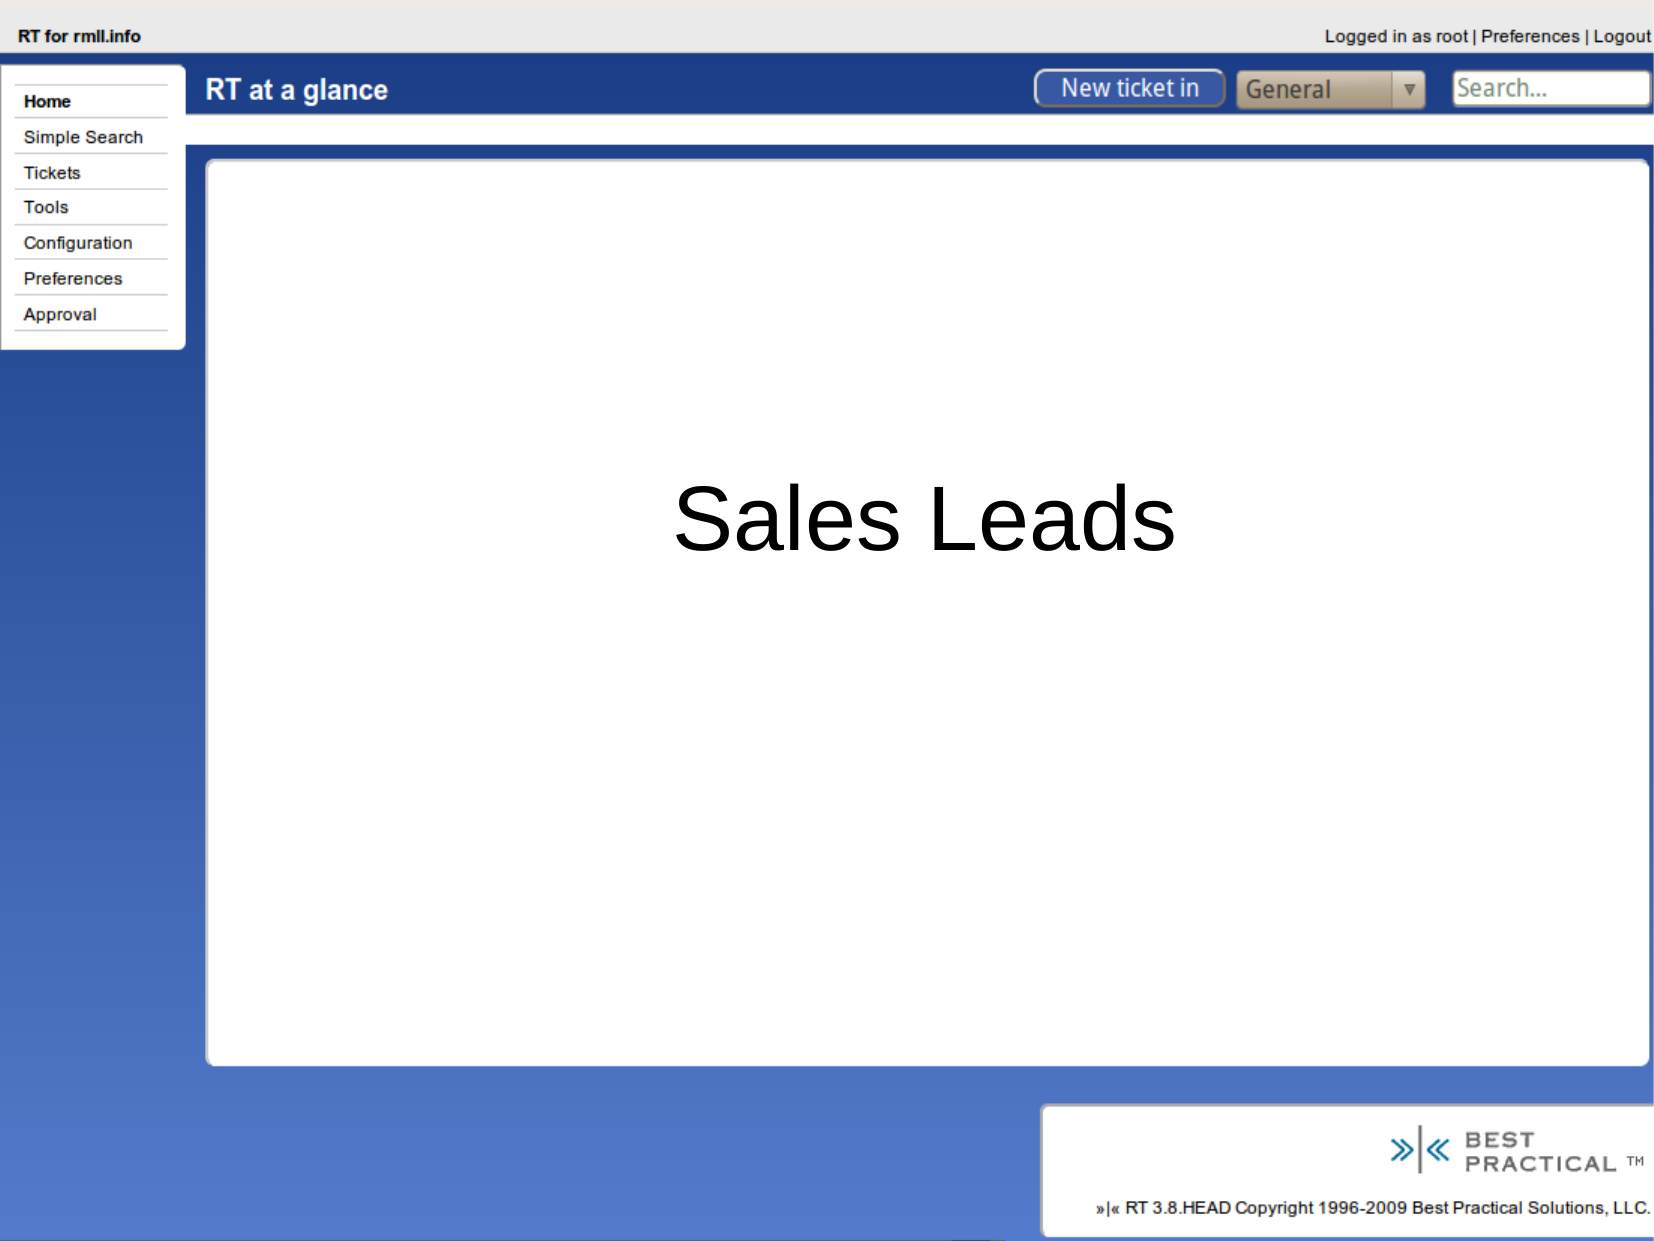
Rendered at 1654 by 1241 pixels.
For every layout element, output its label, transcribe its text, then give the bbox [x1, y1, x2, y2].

title Sales Leads [280, 428, 1571, 609]
picture [468, 0, 1654, 1241]
